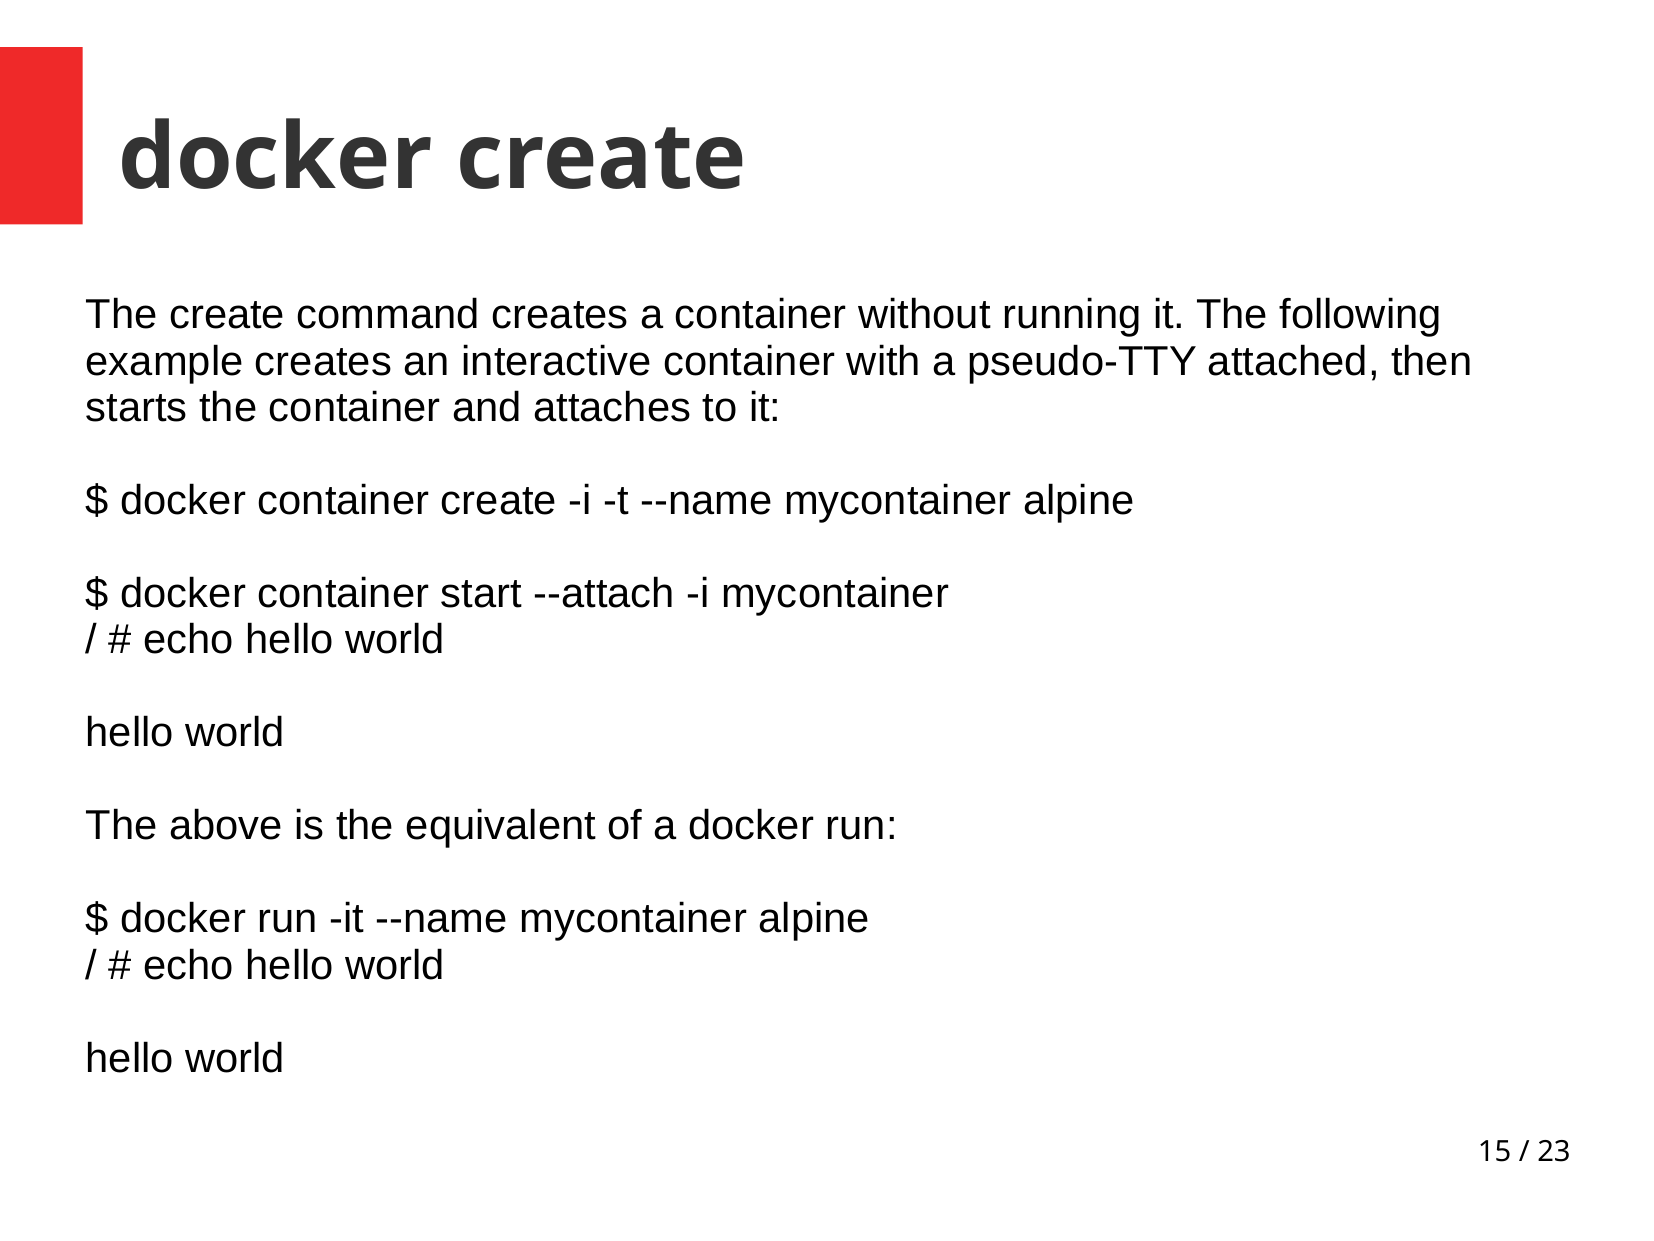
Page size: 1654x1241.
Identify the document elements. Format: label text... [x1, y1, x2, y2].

text_box The create command creates a container without running it. The following example creates an interactive container with a pseudo-TTY attached, then starts the container and attaches to it: $ docker container create -i -t --name mycontainer alpine $ docker container start --attach -i mycontainer / # echo hello world hello world The above is the equivalent of a docker run: $ docker run -it --name mycontainer alpine / # echo hello world hello world [70, 283, 1583, 1131]
title docker create [118, 49, 1571, 257]
